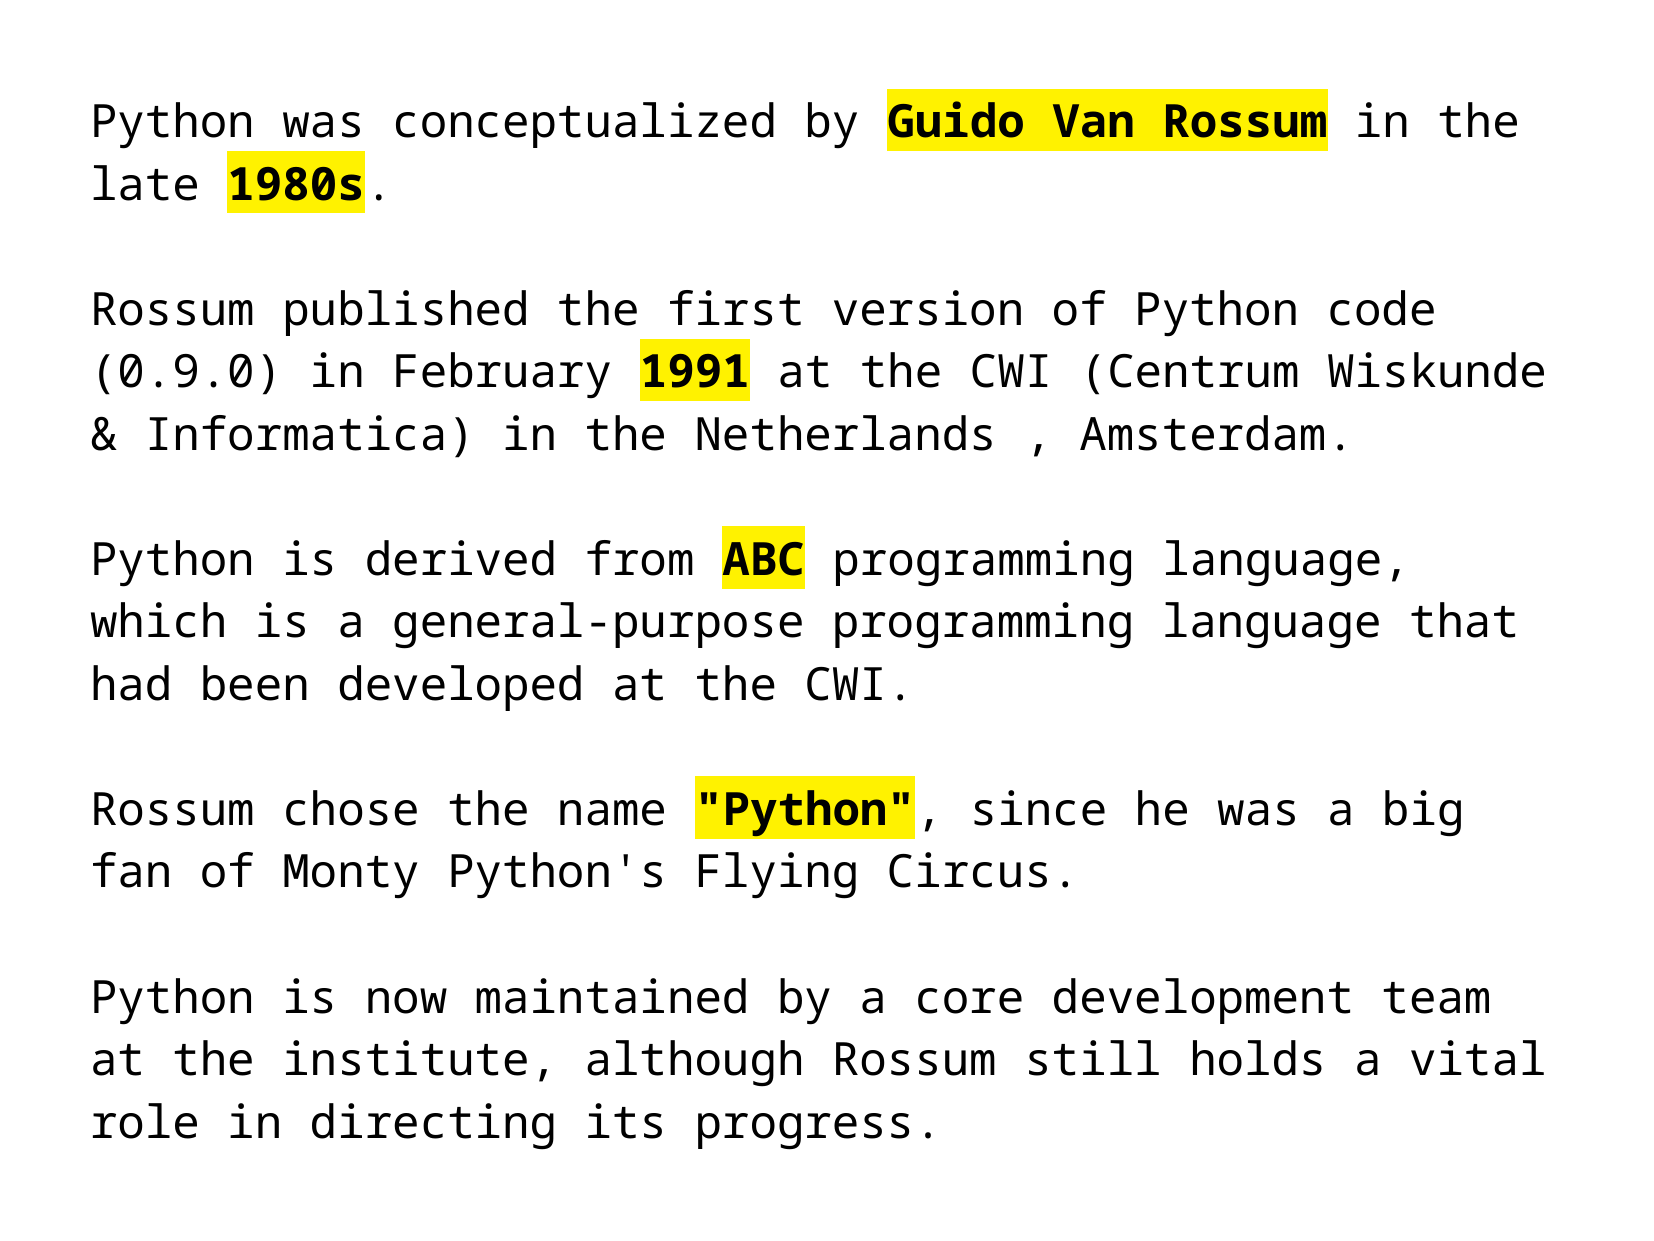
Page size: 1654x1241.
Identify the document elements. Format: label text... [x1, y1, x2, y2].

text_box Python was conceptualized by Guido Van Rossum in the late 1980s. Rossum published the first version of Python code (0.9.0) in February 1991 at the CWI (Centrum Wiskunde & Informatica) in the Netherlands , Amsterdam. Python is derived from ABC programming language, which is a general-purpose programming language that had been developed at the CWI. Rossum chose the name "Python", since he was a big fan of Monty Python's Flying Circus. Python is now maintained by a core development team at the institute, although Rossum still holds a vital role in directing its progress. [75, 246, 1579, 994]
